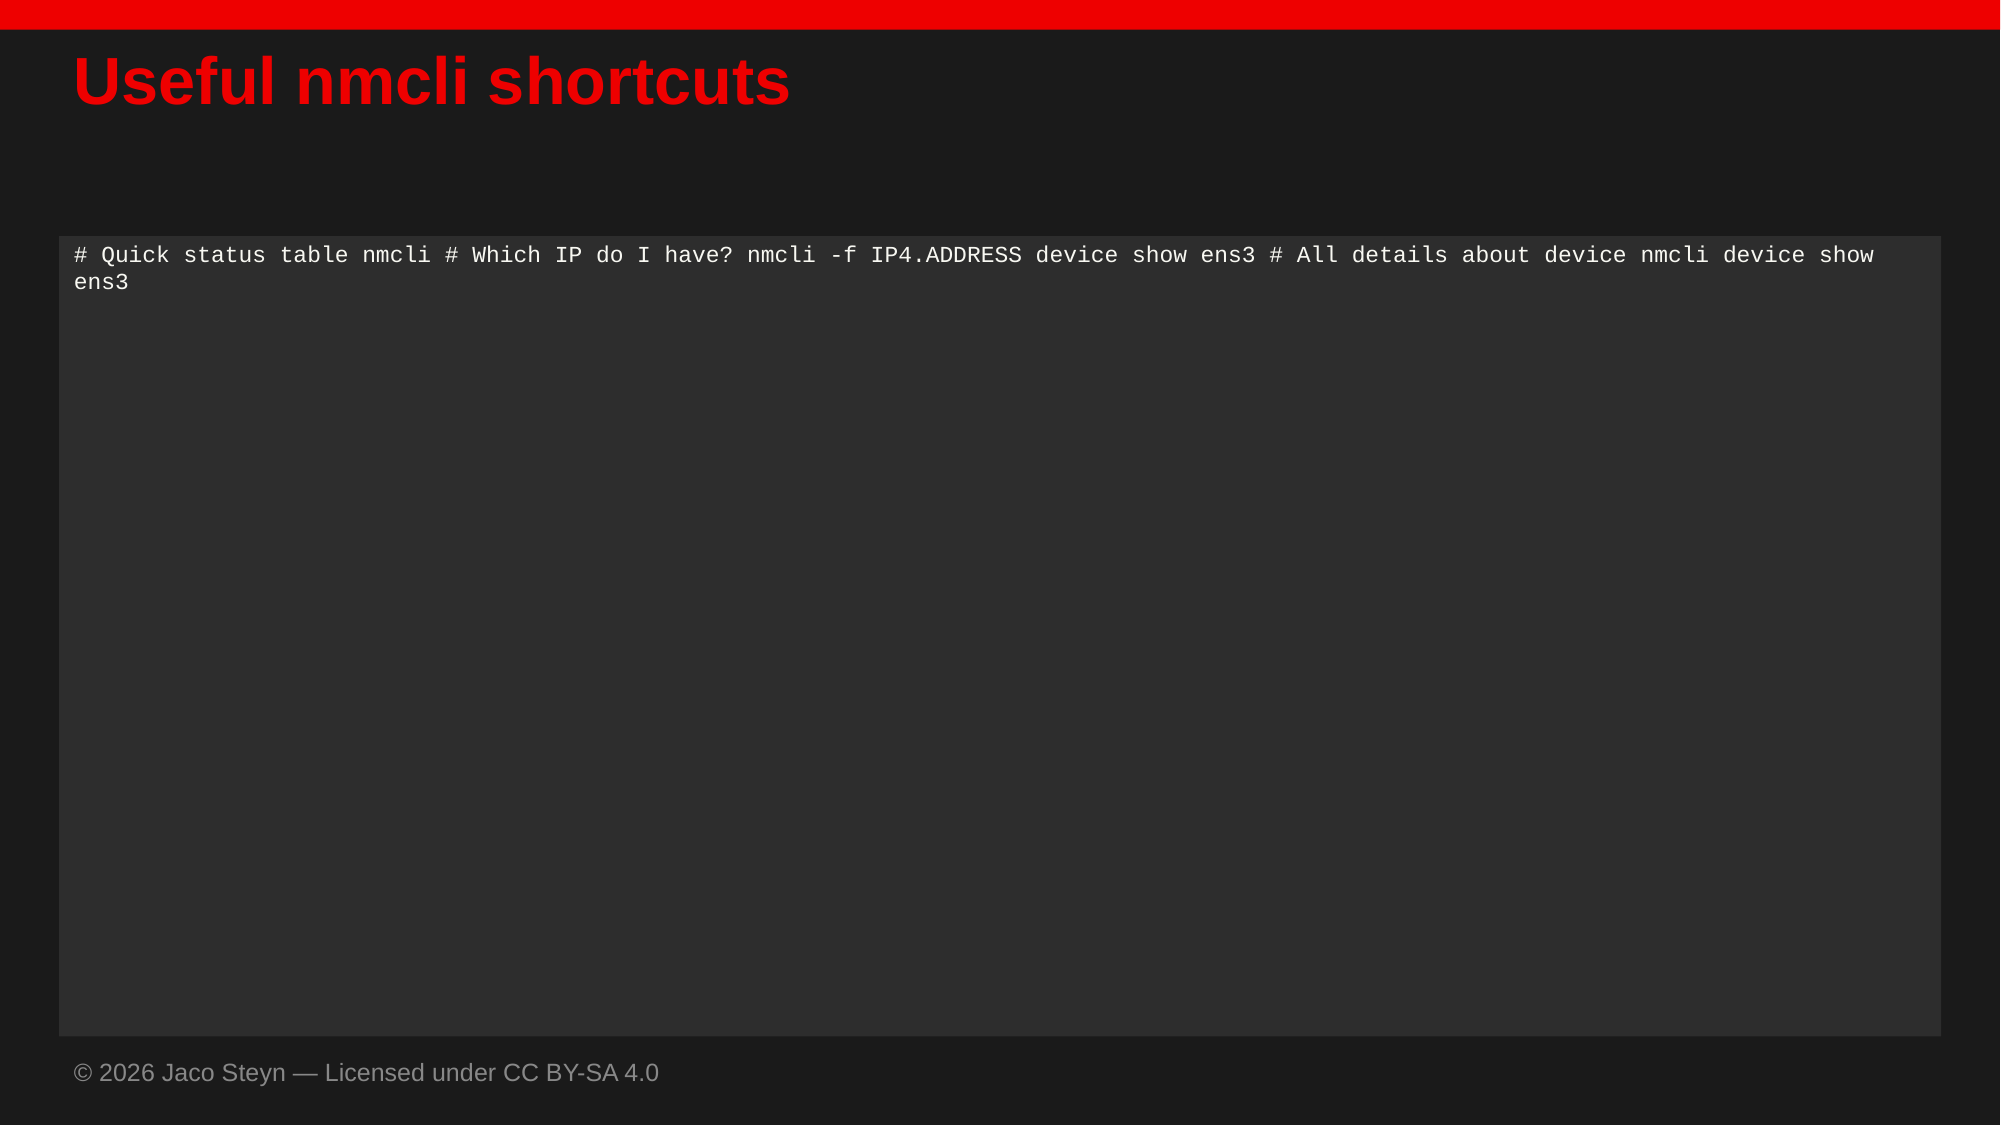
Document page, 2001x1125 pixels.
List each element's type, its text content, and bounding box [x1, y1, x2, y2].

text_box © 2026 Jaco Steyn — Licensed under CC BY-SA 4.0 [59, 1051, 1942, 1093]
text_box [0, 0, 2001, 30]
text_box # Quick status table nmcli # Which IP do I have? nmcli -f IP4.ADDRESS device show ens3 # All details about device nmcli device show ens3 [59, 236, 1942, 1037]
text_box Useful nmcli shortcuts [59, 36, 1942, 208]
